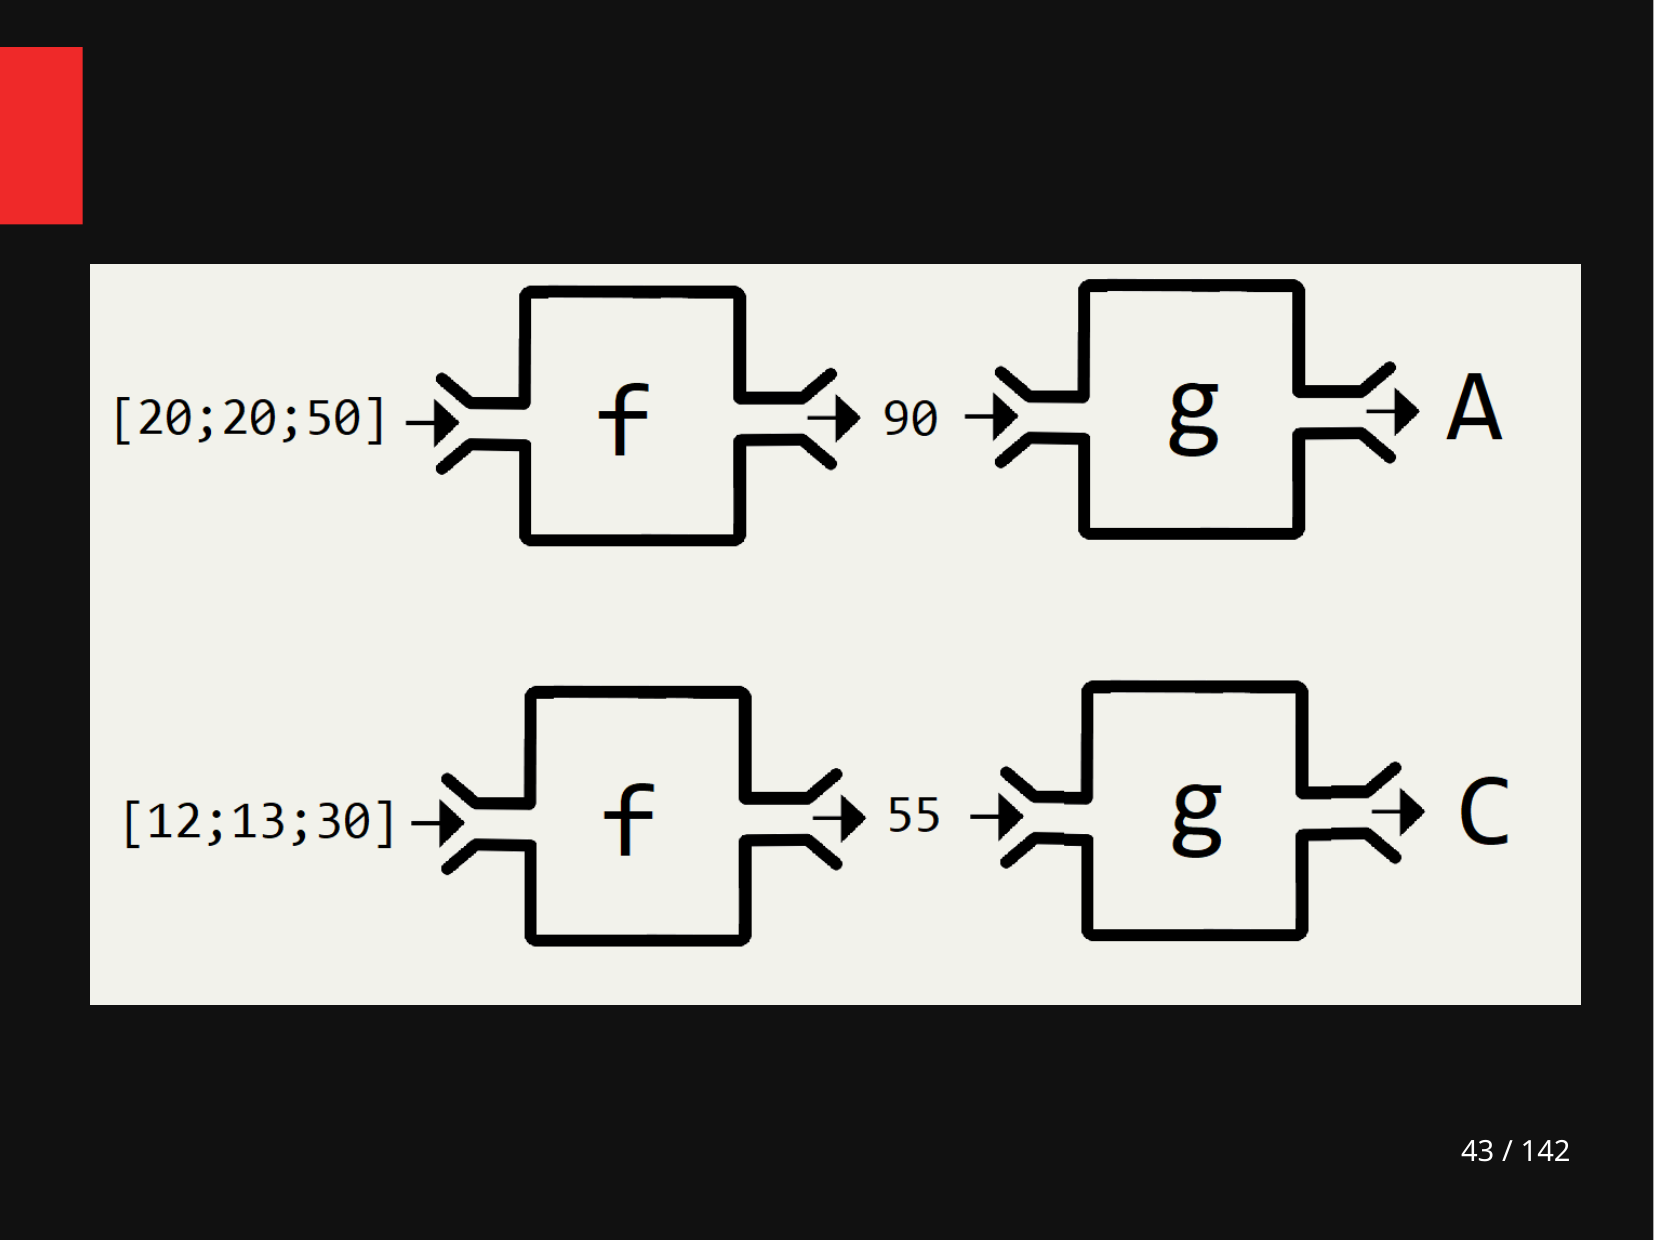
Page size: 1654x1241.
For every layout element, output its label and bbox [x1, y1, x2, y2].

picture [90, 264, 1581, 1006]
